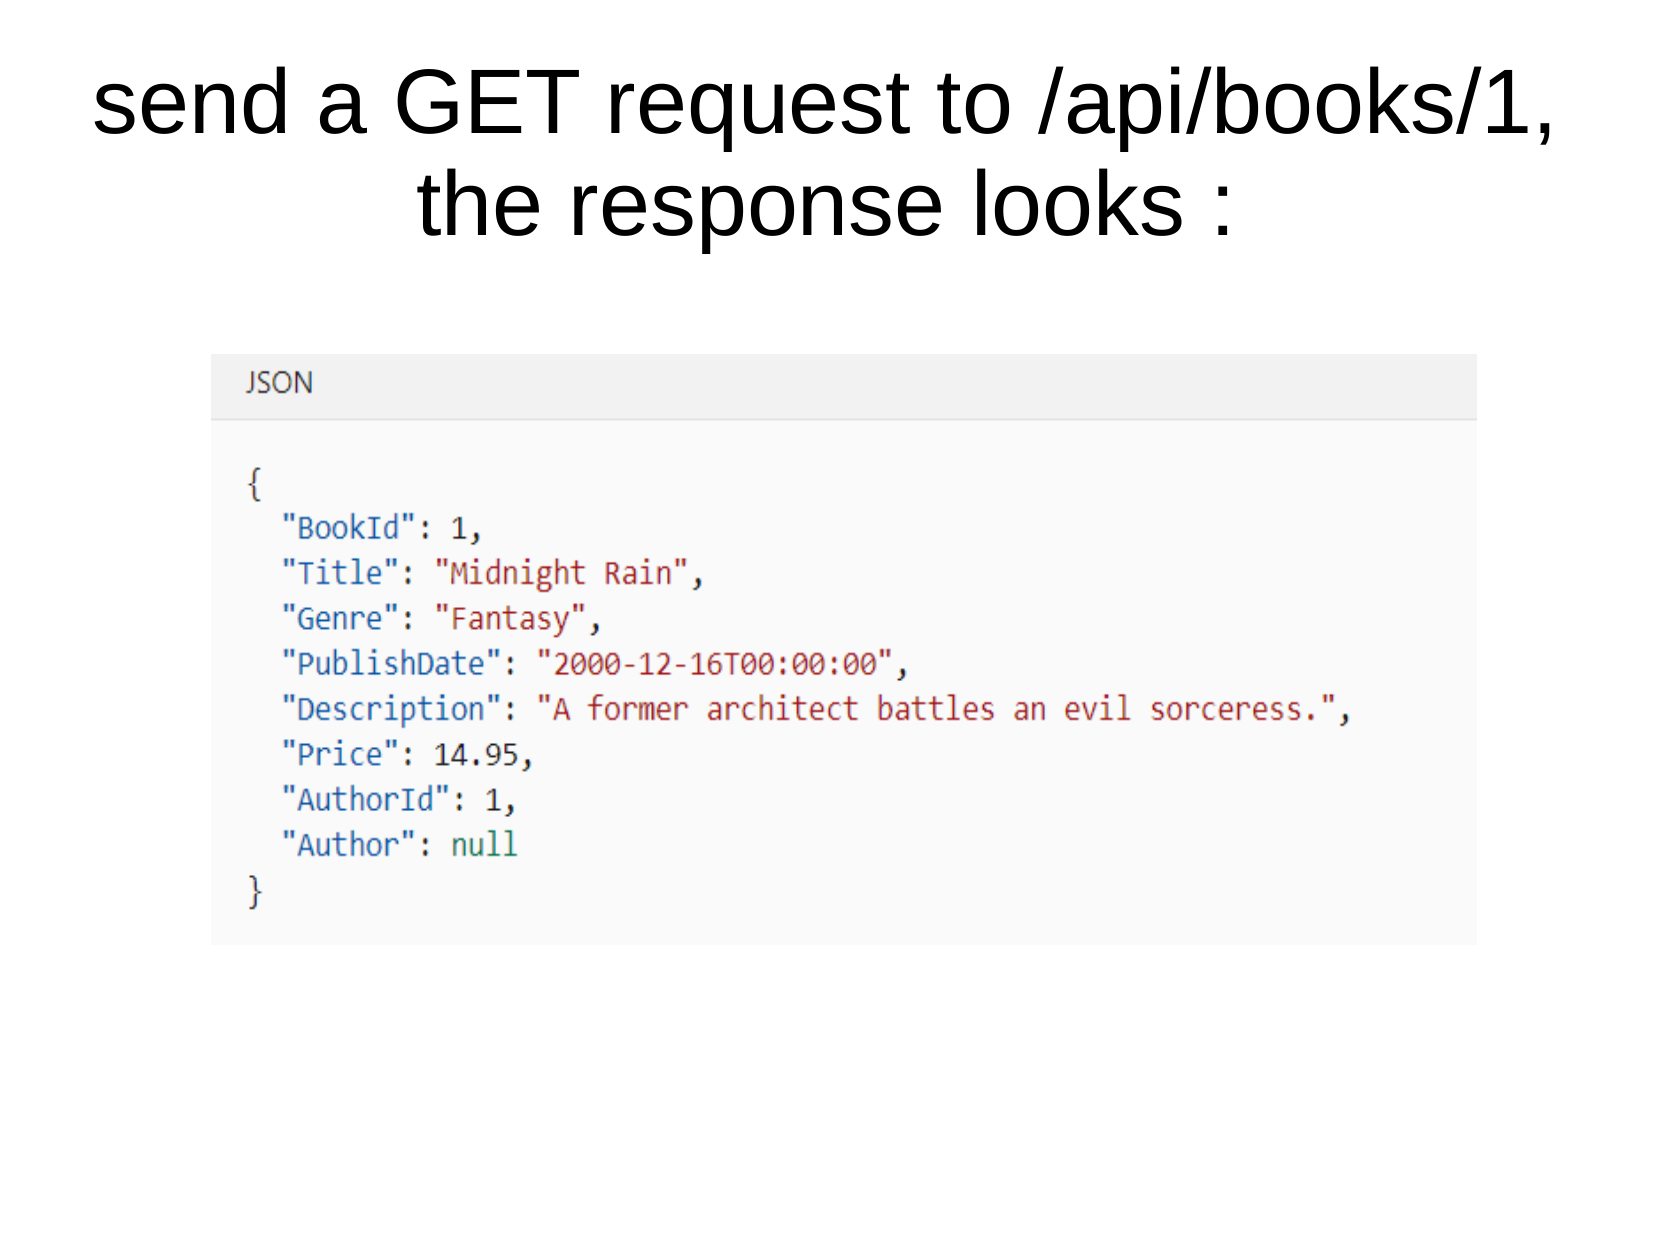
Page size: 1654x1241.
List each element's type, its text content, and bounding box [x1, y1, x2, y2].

picture [211, 354, 1477, 945]
title send a GET request to /api/books/1, the response looks : [82, 49, 1571, 257]
